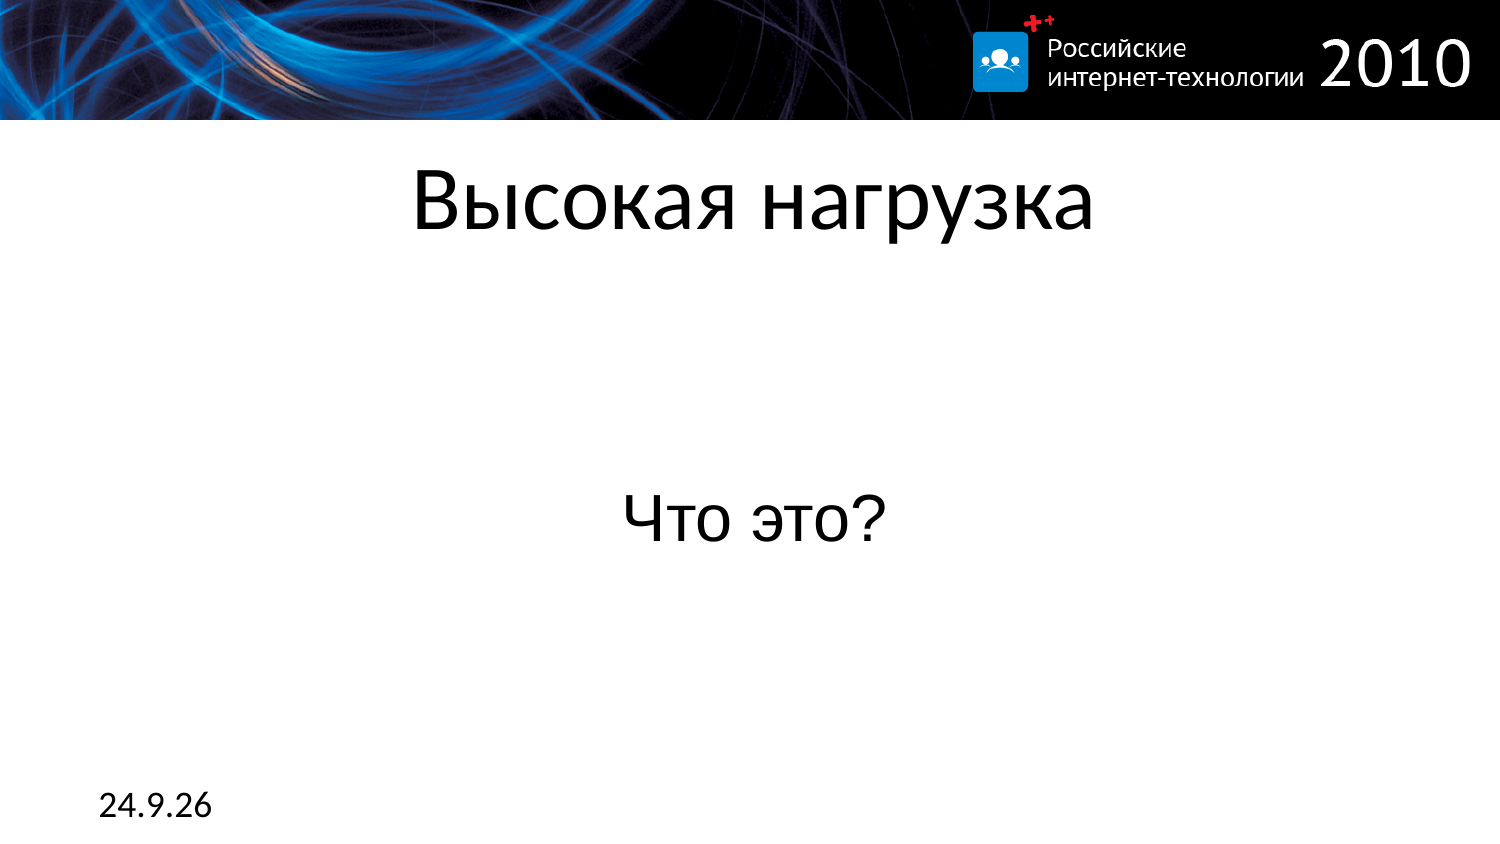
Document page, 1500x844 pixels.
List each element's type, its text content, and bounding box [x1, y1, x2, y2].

picture [0, 0, 1500, 120]
title Высокая нагрузка [79, 149, 1430, 264]
subtitle Что это? [79, 272, 1430, 765]
